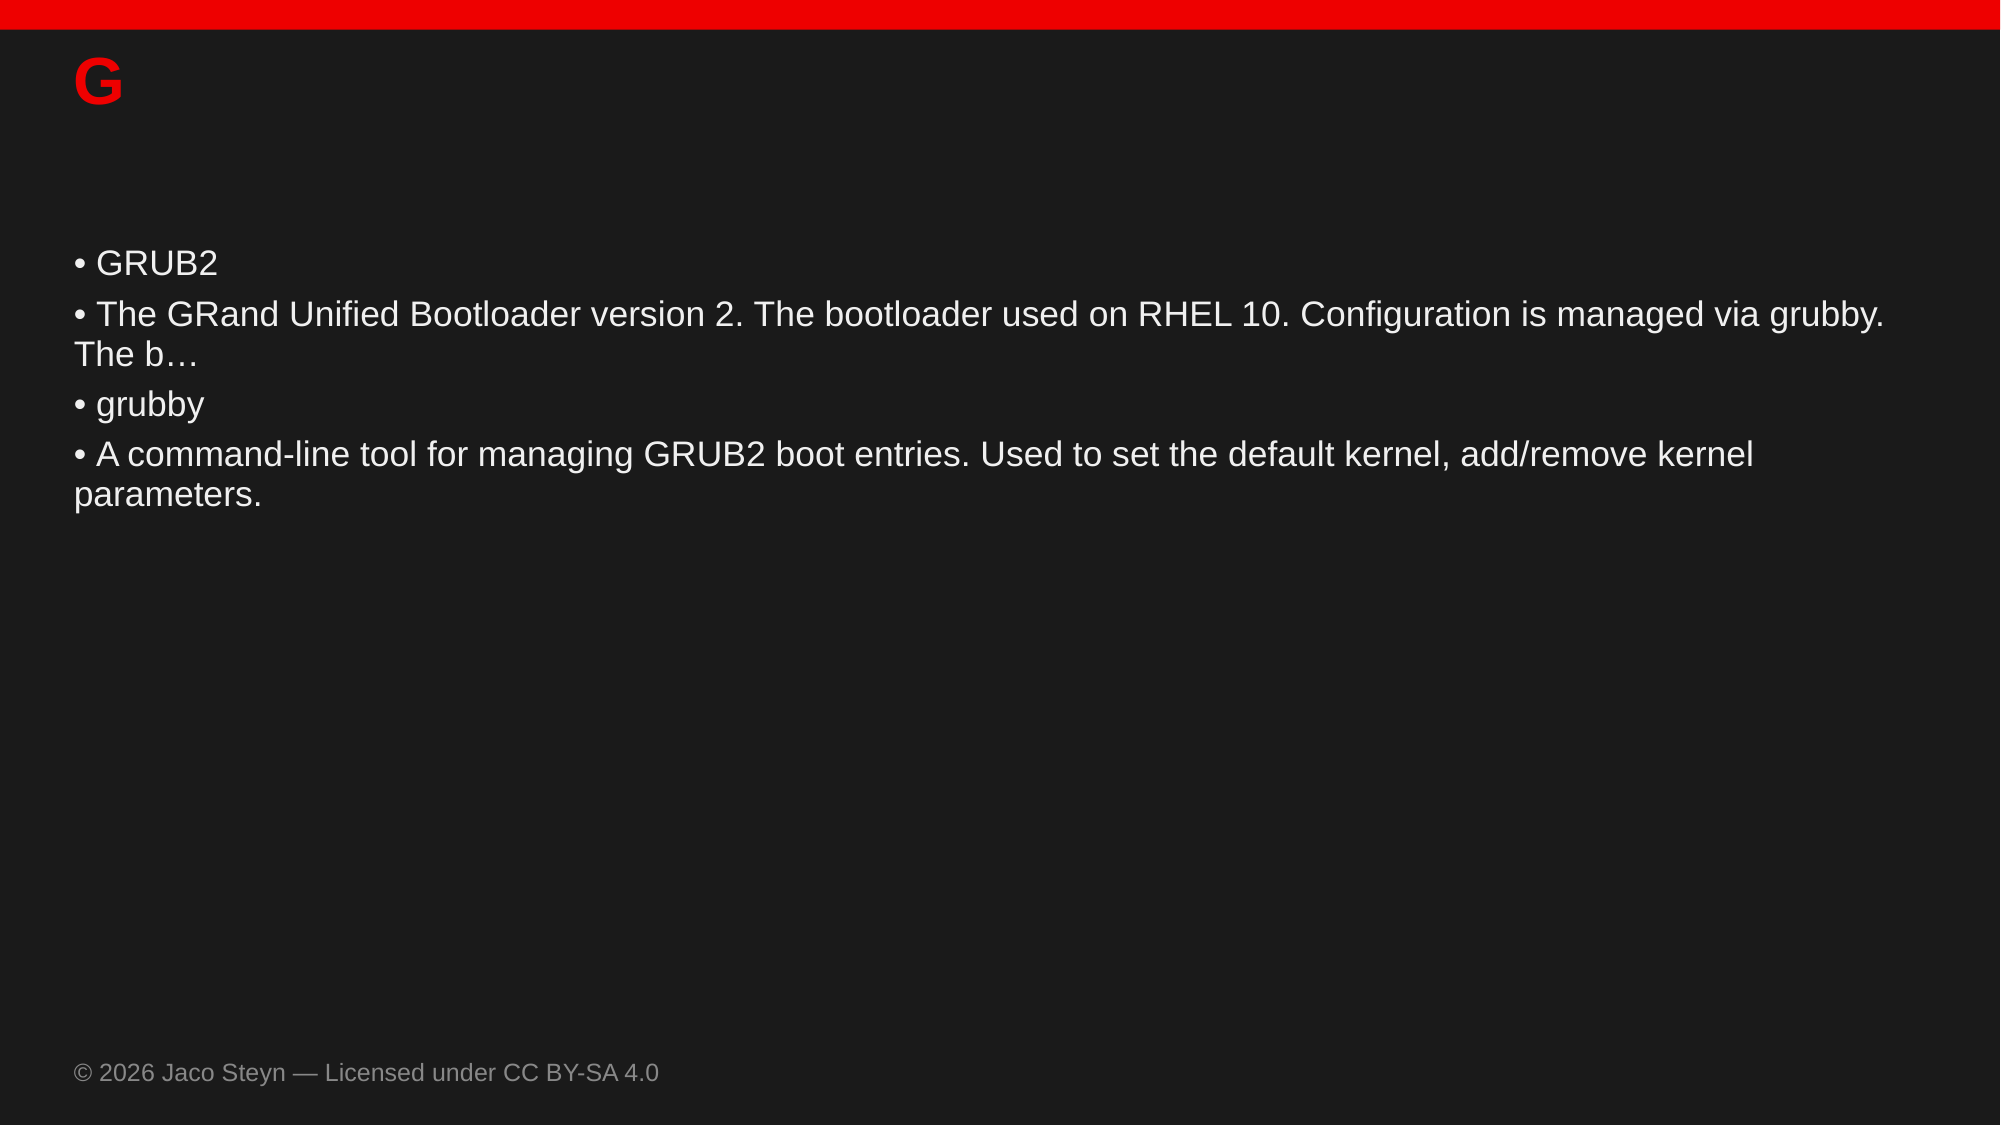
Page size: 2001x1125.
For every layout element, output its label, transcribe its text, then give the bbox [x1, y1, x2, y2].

text_box [0, 0, 2001, 30]
text_box • GRUB2 • The GRand Unified Bootloader version 2. The bootloader used on RHEL 10. Configuration is managed via grubby. The b… • grubby • A command-line tool for managing GRUB2 boot entries. Used to set the default kernel, add/remove kernel parameters. [59, 236, 1942, 1037]
text_box G [59, 36, 1942, 208]
text_box © 2026 Jaco Steyn — Licensed under CC BY-SA 4.0 [59, 1051, 1942, 1093]
